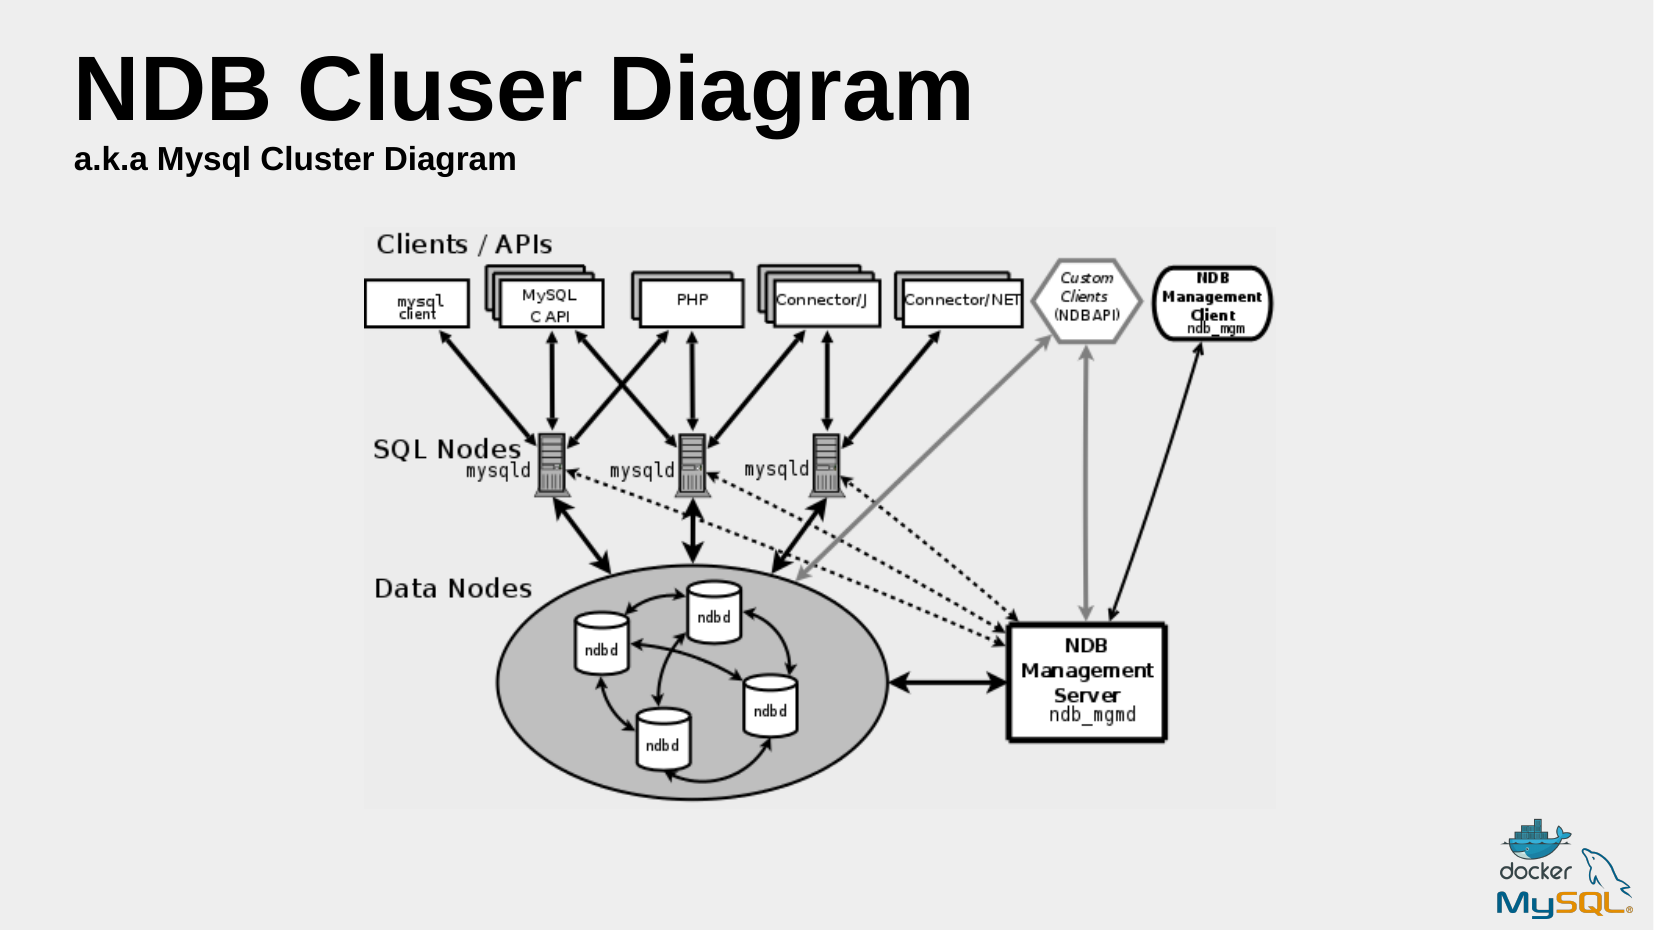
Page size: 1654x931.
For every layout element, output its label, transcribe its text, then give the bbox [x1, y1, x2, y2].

picture [364, 227, 1276, 809]
text_box NDB Cluser Diagram a.k.a Mysql Cluster Diagram [59, 30, 992, 185]
picture [1497, 813, 1633, 919]
